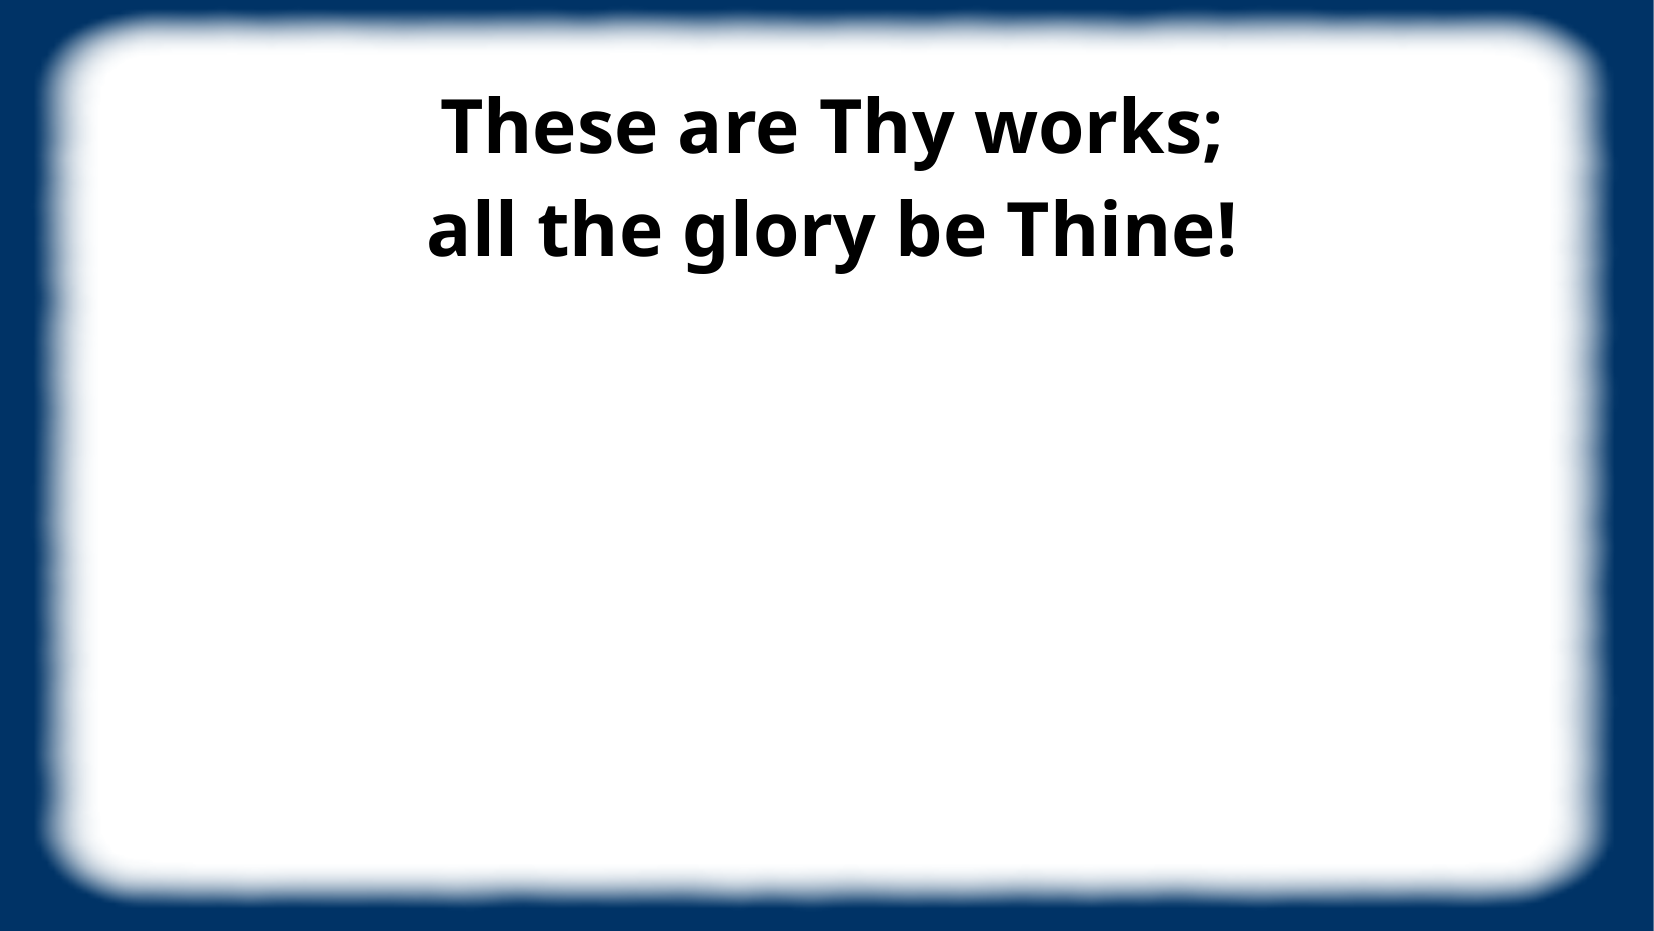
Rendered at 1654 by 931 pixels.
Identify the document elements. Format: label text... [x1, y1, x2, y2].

text_box These are Thy works; all the glory be Thine! [90, 66, 1576, 526]
picture [0, 0, 1654, 931]
